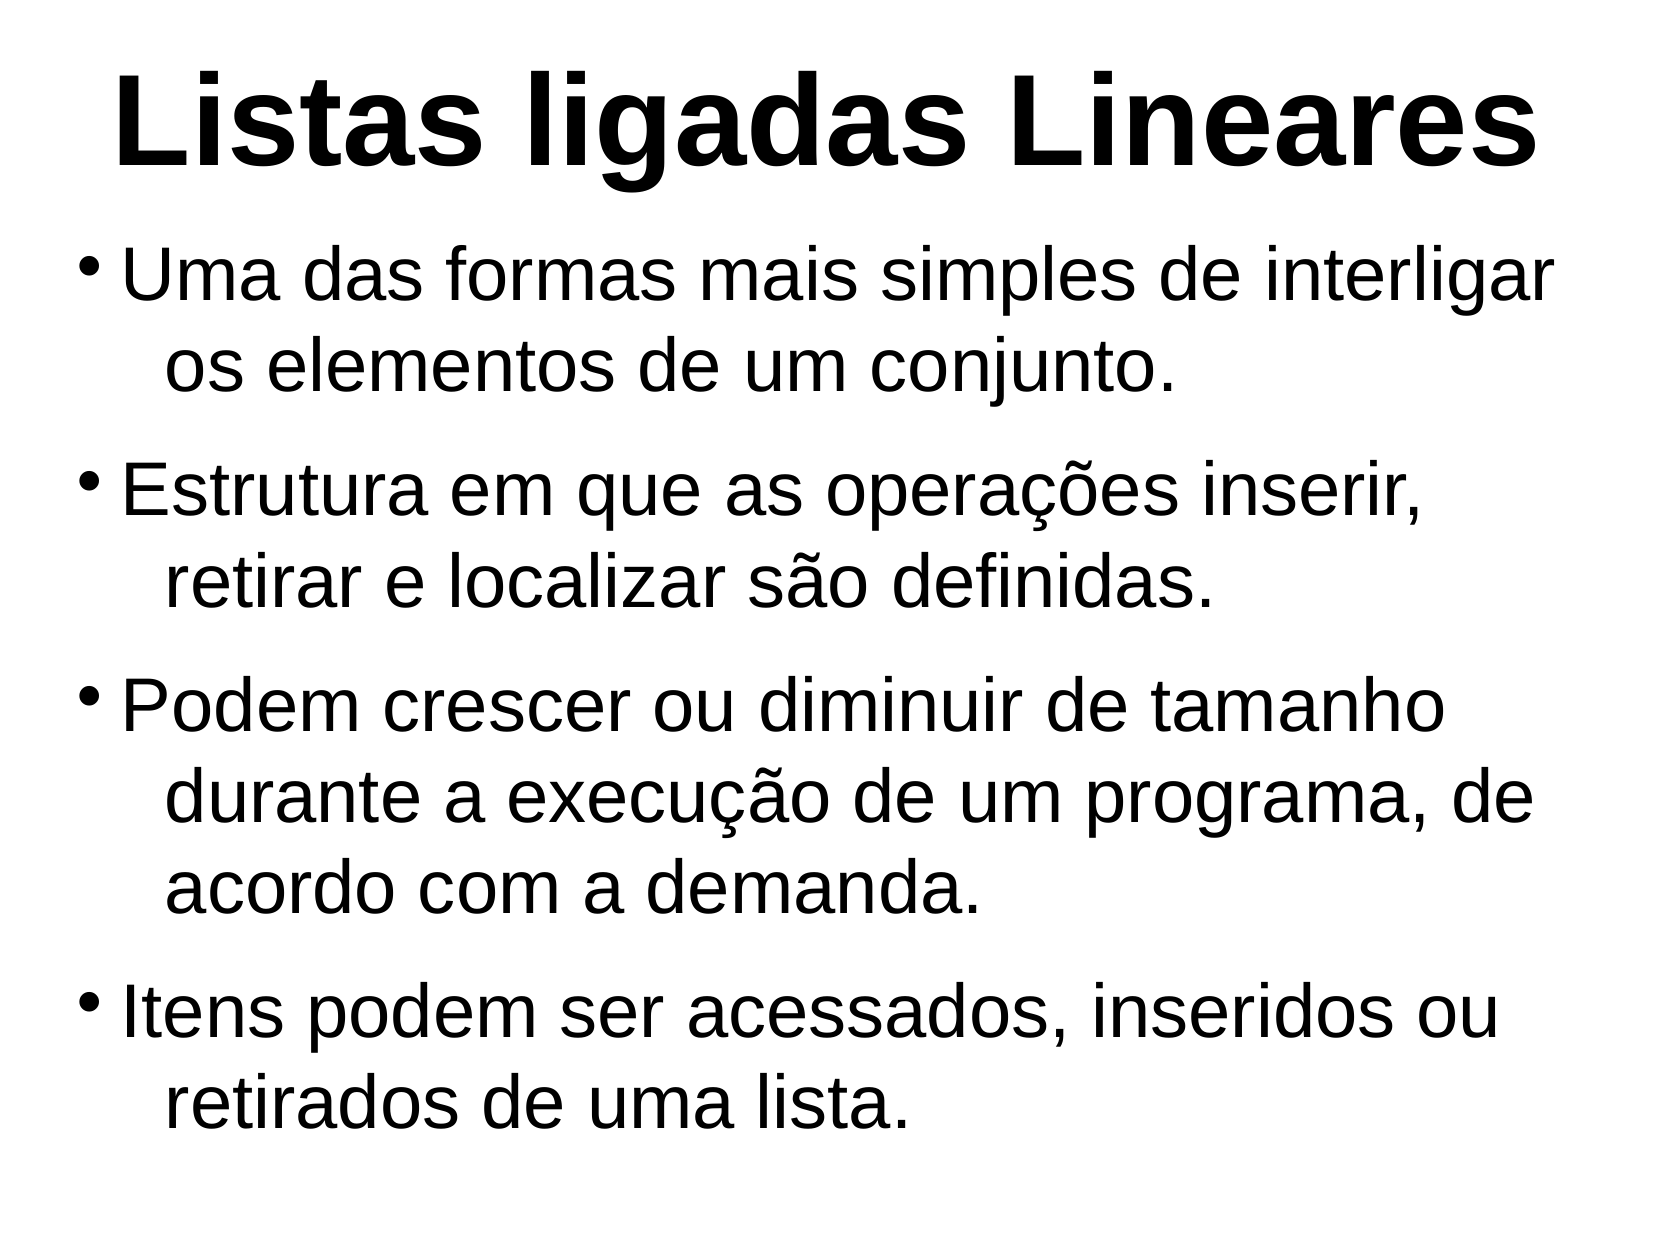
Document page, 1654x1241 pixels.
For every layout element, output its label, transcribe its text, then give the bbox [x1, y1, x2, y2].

text_box Listas ligadas Lineares [618, 107, 647, 152]
text_box Uma das formas mais simples de interligar os elementos de um conjunto. Estrutura em que as operações inserir, retirar e localizar são definidas. Podem crescer ou diminuir de tamanho durante a execução de um programa, de acordo com a demanda. Itens podem ser acessados, inseridos ou retirados de uma lista. [47, 224, 1618, 1157]
text_box Listas ligadas Lineares [83, 35, 1571, 189]
